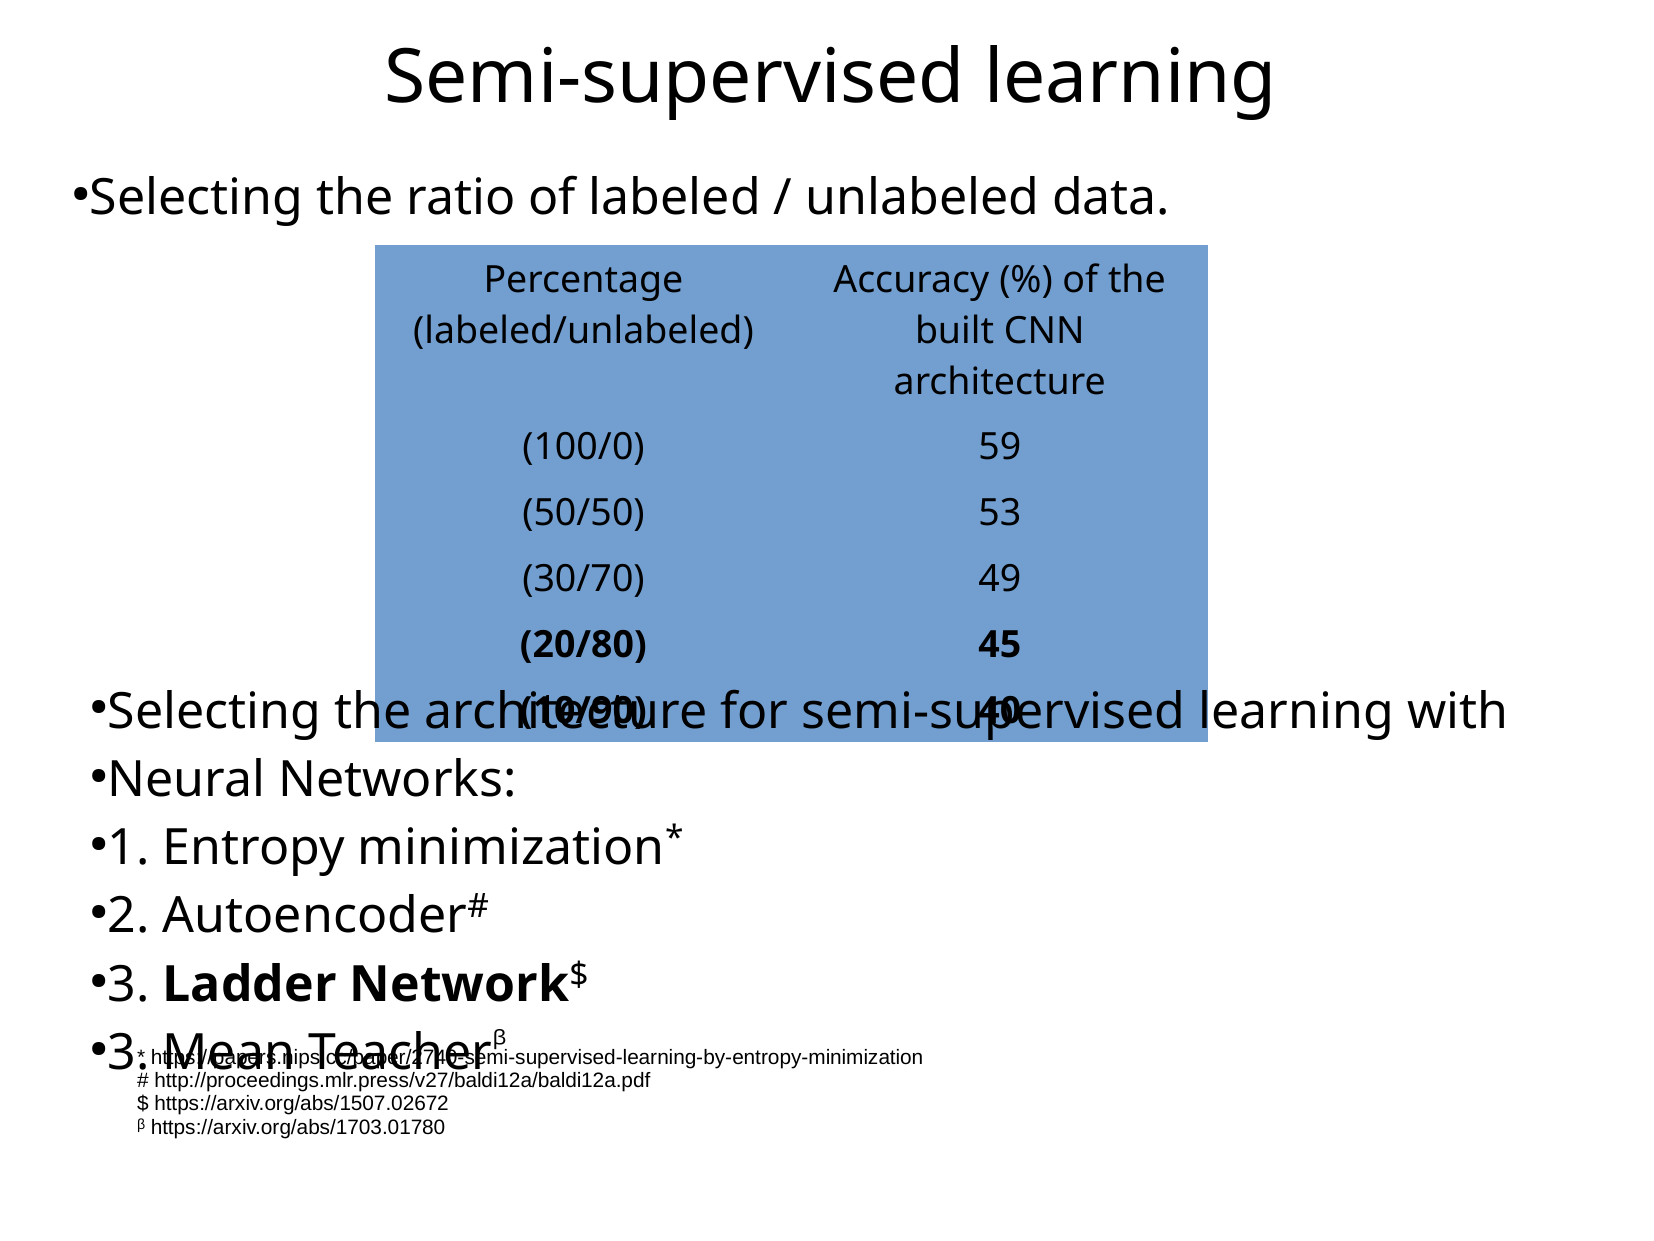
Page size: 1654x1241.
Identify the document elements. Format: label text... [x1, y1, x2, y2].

table_cell (50/50) [375, 479, 792, 544]
table_cell (20/80) [375, 610, 792, 667]
table_header Accuracy (%) of the built CNN architecture [792, 245, 1208, 413]
table_cell (30/70) [375, 544, 792, 610]
list Selecting the ratio of labeled / unlabeled data. [71, 164, 1561, 226]
table_cell 53 [792, 479, 1208, 544]
table_cell 45 [792, 610, 1208, 667]
table_cell 49 [792, 544, 1208, 610]
table_header Percentage (labeled/unlabeled) [375, 245, 792, 413]
table_cell (100/0) [375, 413, 792, 479]
title Semi-supervised learning [86, 9, 1576, 136]
text_box Selecting the architecture for semi-supervised learning with Neural Networks: 1. Entropy minimization* 2. Autoencoder# 3. Ladder Network$ 3. Mean Teacherᵝ [75, 667, 1463, 1046]
text_box * https://papers.nips.cc/paper/2740-semi-supervised-learning-by-entropy-minimization # http://proceedings.mlr.press/v27/baldi12a/baldi12a.pdf $ https://arxiv.org/abs/1507.02672 ᵝ https://arxiv.org/abs/1703.01780 [122, 1038, 1546, 1147]
table_cell 59 [792, 413, 1208, 479]
